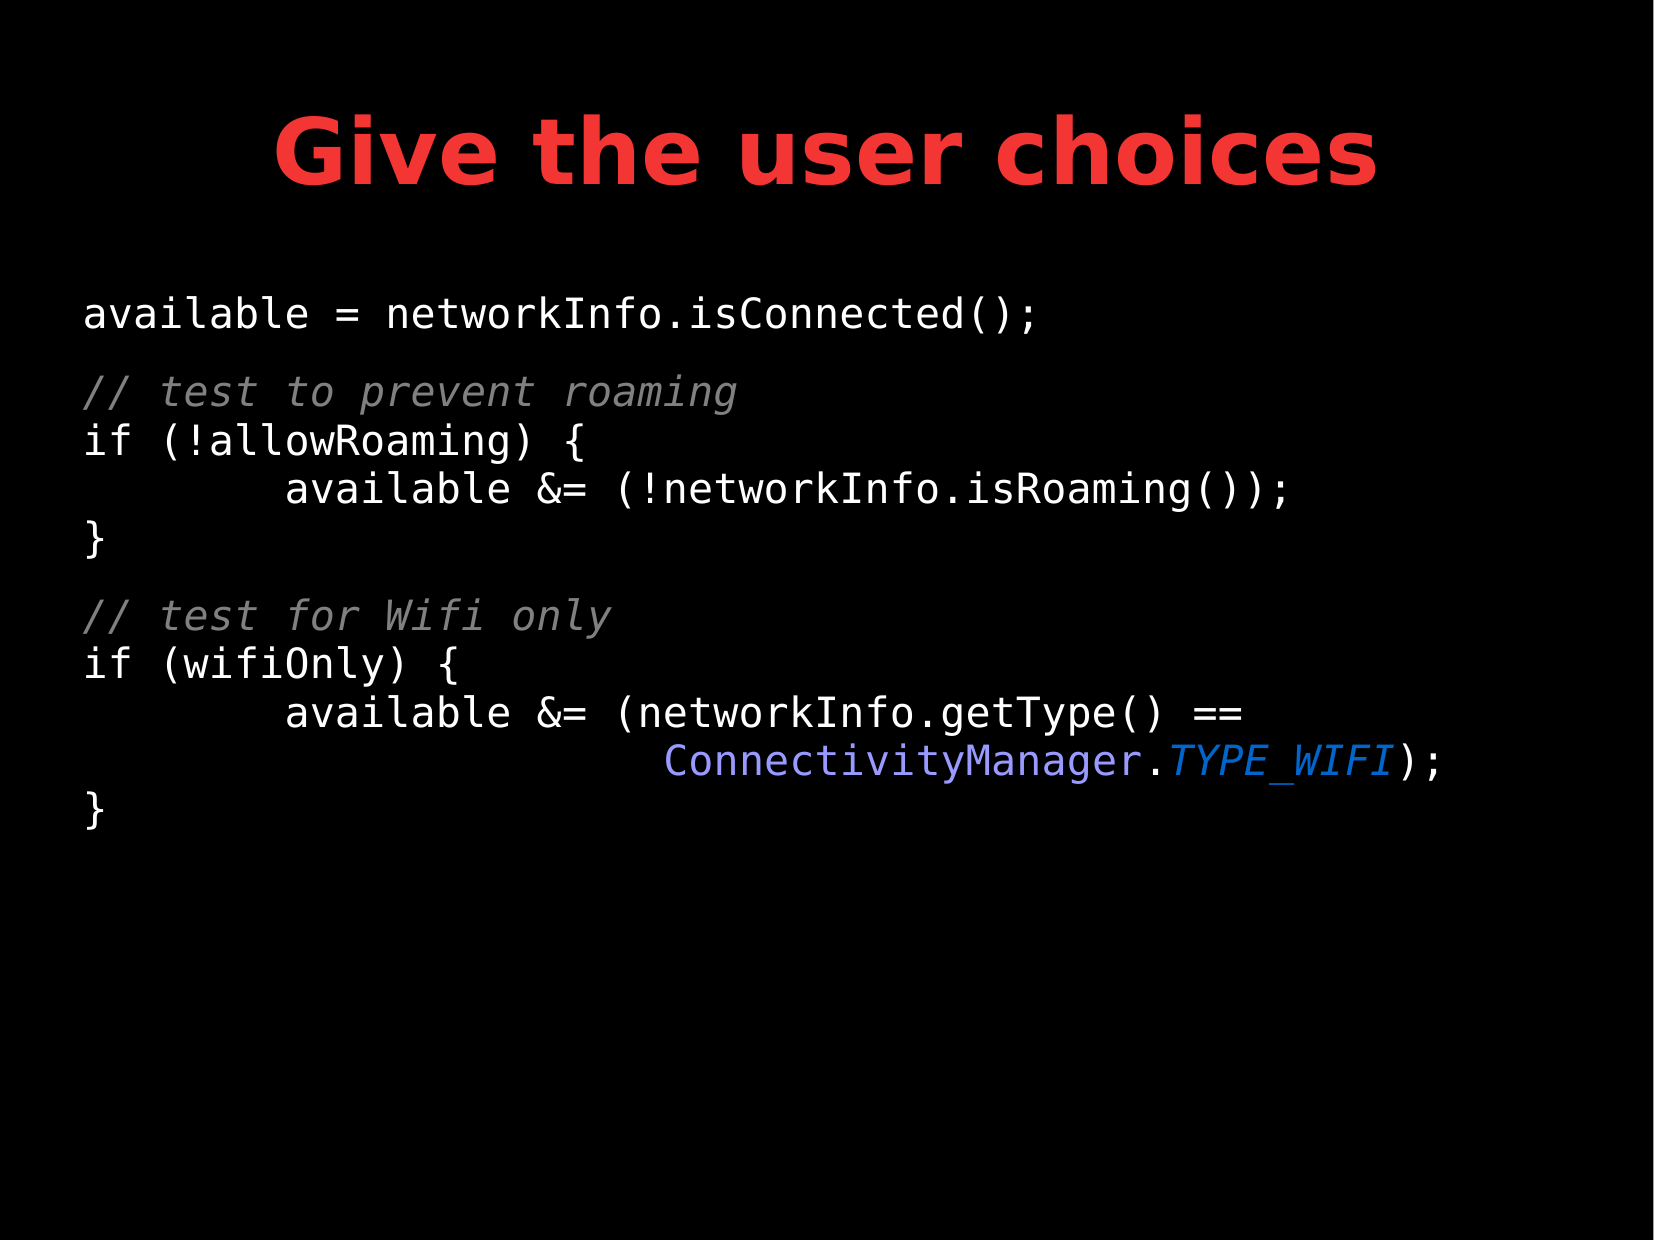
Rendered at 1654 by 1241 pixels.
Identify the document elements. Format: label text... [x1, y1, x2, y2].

list available = networkInfo.isConnected(); // test to prevent roaming if (!allowRoaming) { available &= (!networkInfo.isRoaming()); } // test for Wifi only if (wifiOnly) { available &= (networkInfo.getType() == ConnectivityManager.TYPE_WIFI); } [82, 290, 1538, 1010]
title Give the user choices [82, 49, 1571, 257]
